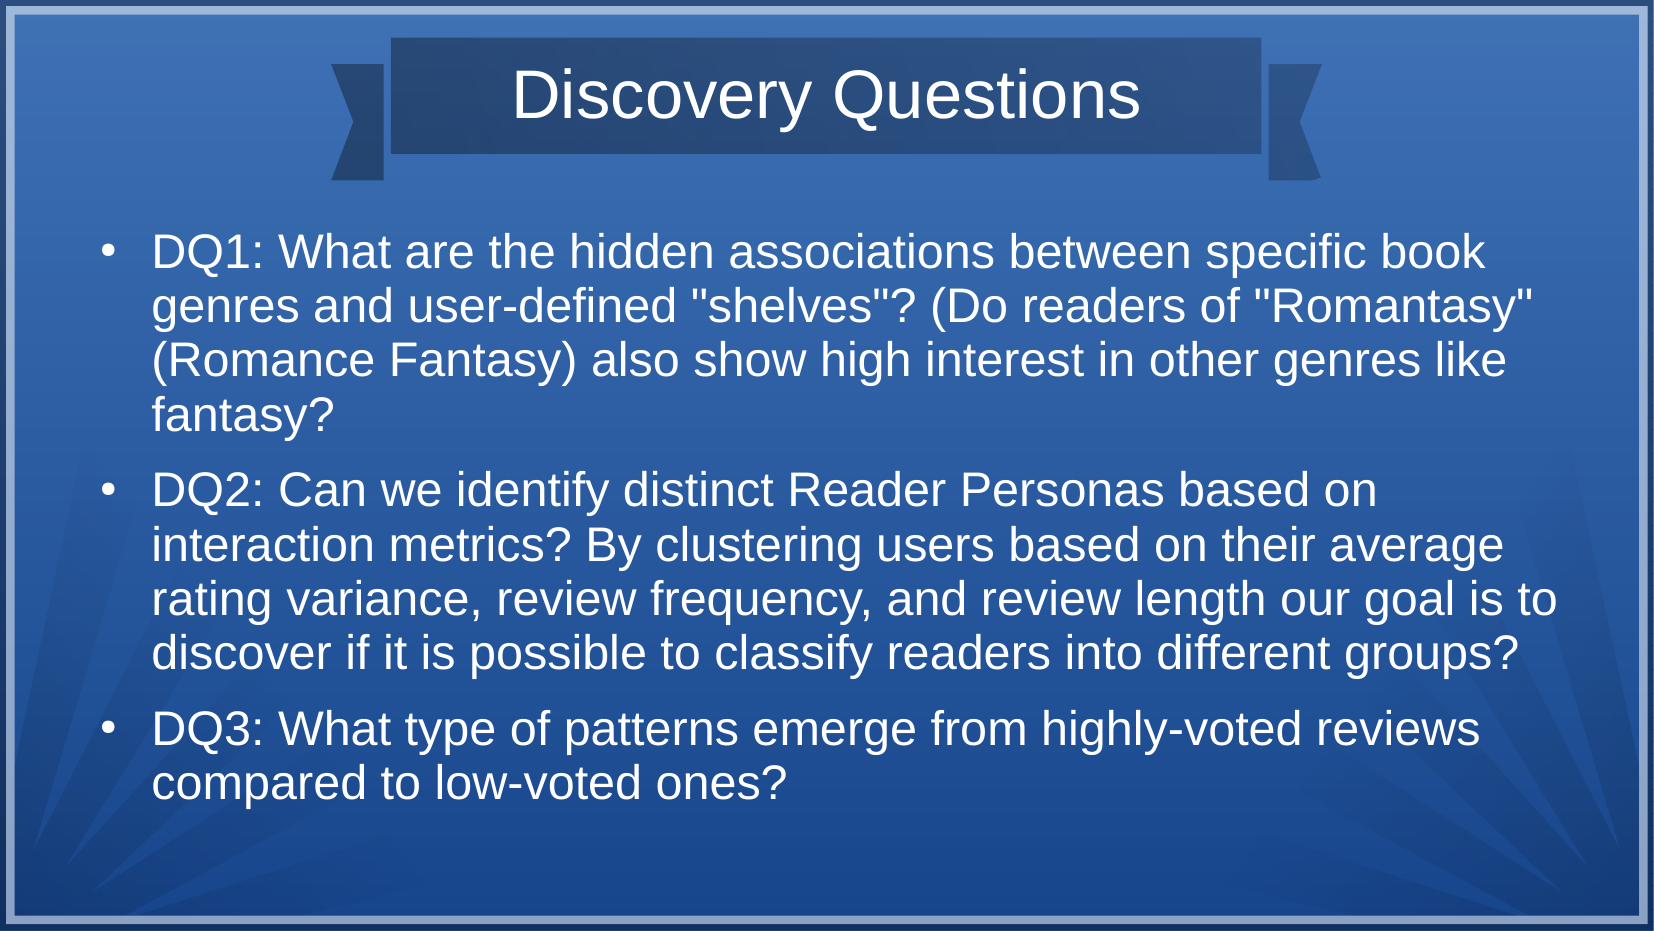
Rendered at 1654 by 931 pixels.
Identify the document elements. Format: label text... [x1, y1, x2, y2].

list DQ1: What are the hidden associations between specific book genres and user-defined "shelves"? (Do readers of "Romantasy" (Romance Fantasy) also show high interest in other genres like fantasy? DQ2: Can we identify distinct Reader Personas based on interaction metrics? By clustering users based on their average rating variance, review frequency, and review length our goal is to discover if it is possible to classify readers into different groups? DQ3: What type of patterns emerge from highly-voted reviews compared to low-voted ones? [82, 224, 1571, 848]
title Discovery Questions [389, 35, 1264, 154]
